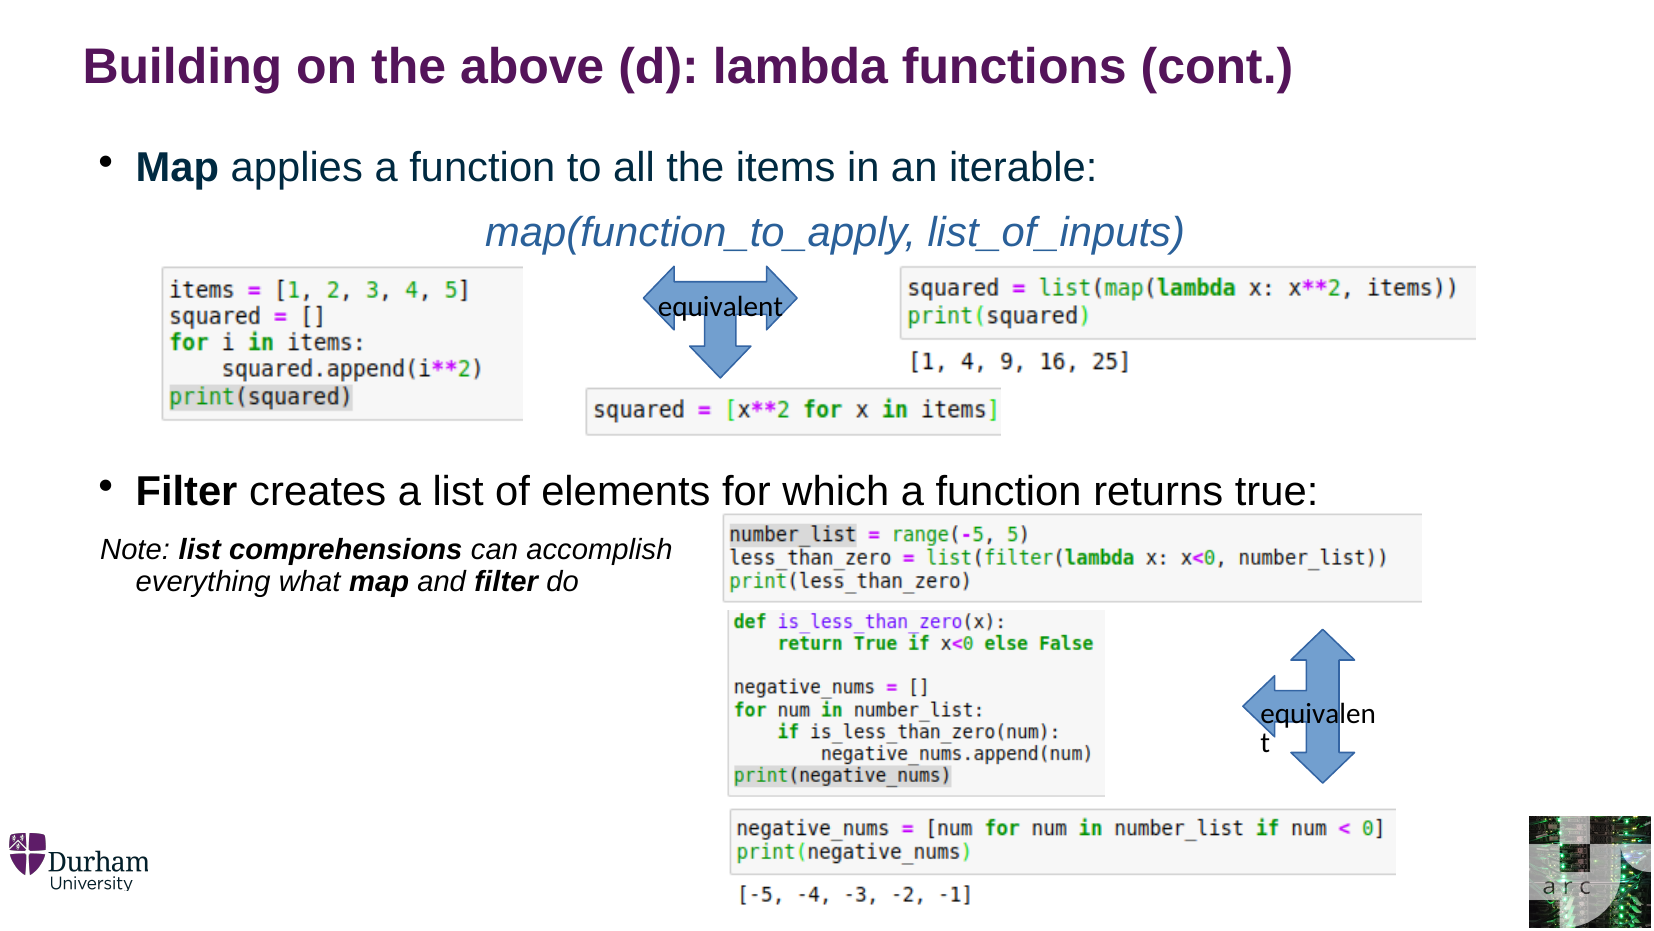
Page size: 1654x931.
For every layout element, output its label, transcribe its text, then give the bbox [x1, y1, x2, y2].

text_box [1290, 733, 1355, 784]
picture [1529, 816, 1651, 928]
text_box [1261, 675, 1275, 688]
picture [157, 257, 523, 426]
text_box [1290, 629, 1355, 688]
picture [727, 803, 1396, 921]
text_box [689, 325, 751, 378]
picture [576, 383, 1001, 441]
text_box [766, 266, 780, 280]
text_box equivalent [1245, 688, 1400, 733]
picture [892, 255, 1476, 381]
picture [9, 833, 148, 891]
text_box [660, 266, 675, 280]
picture [720, 508, 1422, 801]
text_box equivalent [643, 280, 816, 325]
title Building on the above (d): lambda functions (cont.) [82, 36, 1571, 93]
list Map applies a function to all the items in an iterable: map(function_to_apply, list_of_inputs) Filter creates a list of elements for which a function returns true: Note: list comprehensions can accomplish everything what map and filter do [82, 141, 1571, 745]
